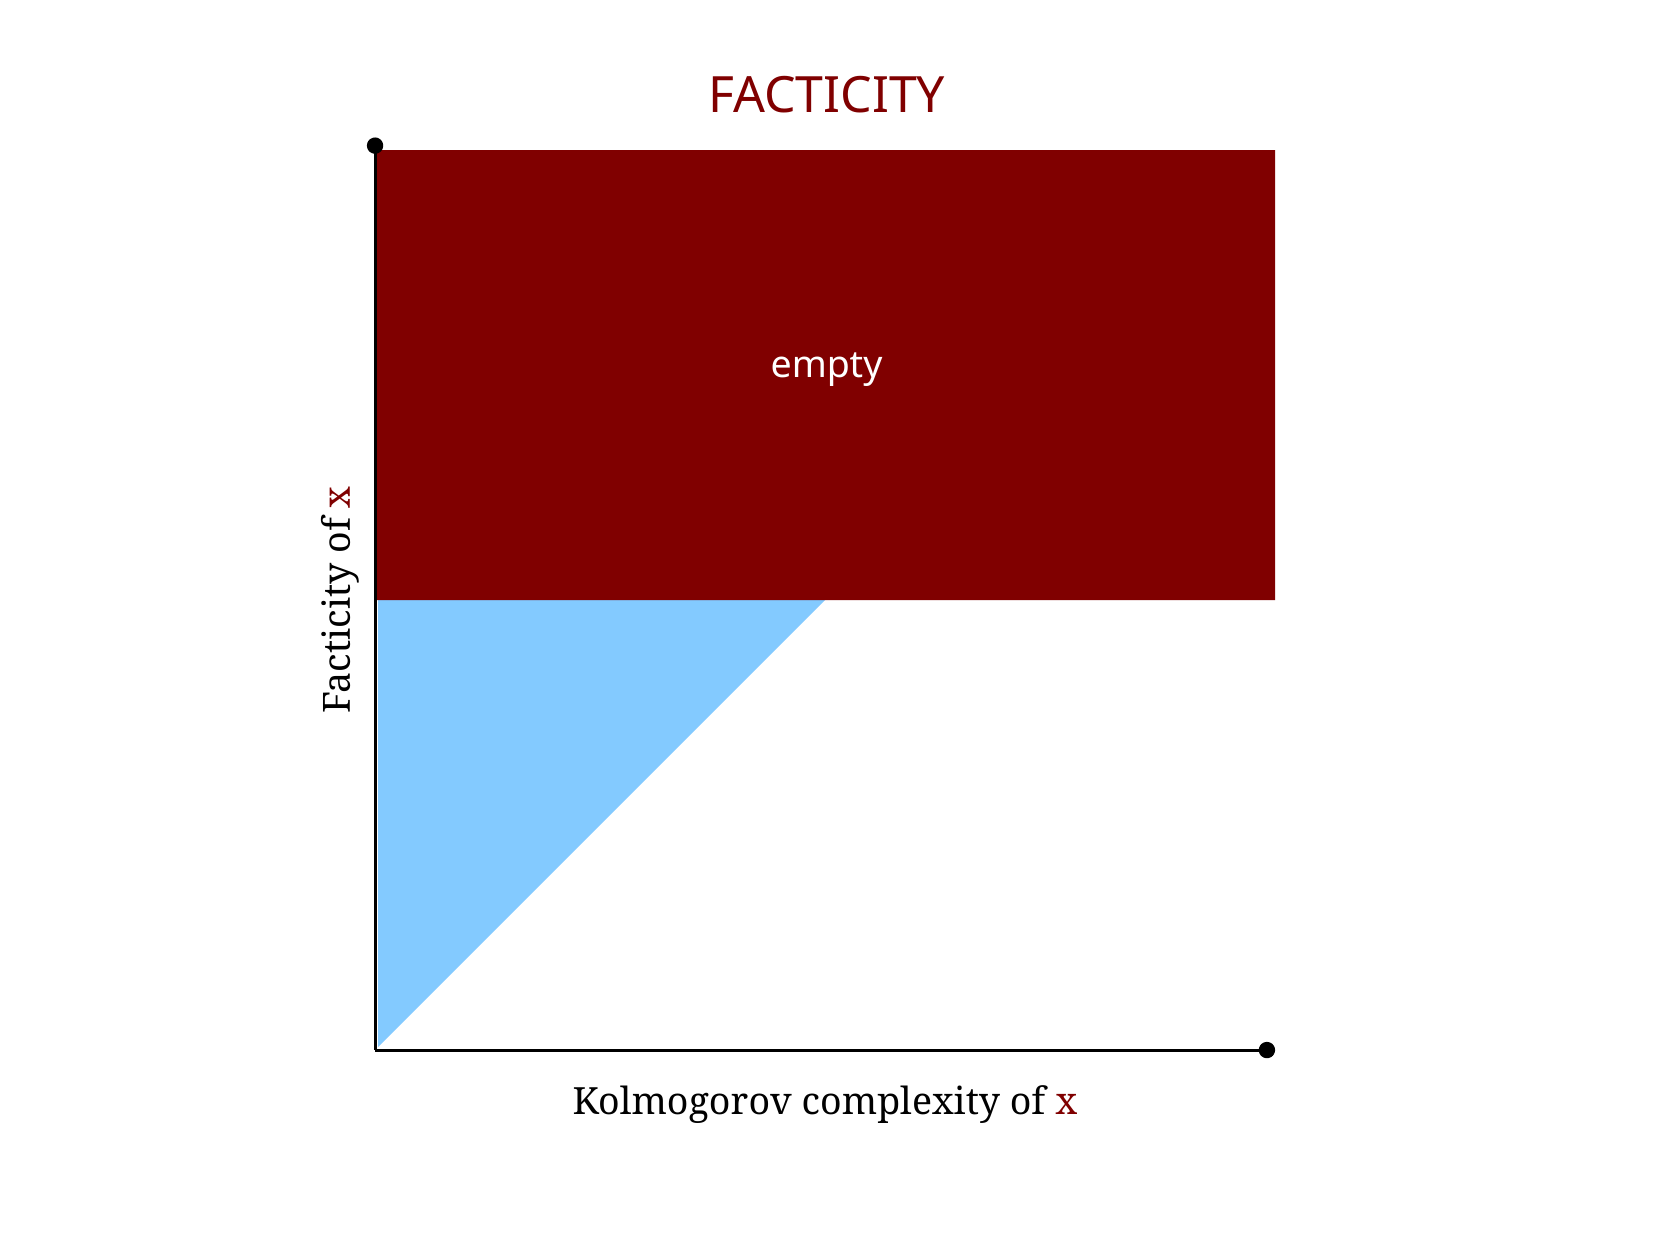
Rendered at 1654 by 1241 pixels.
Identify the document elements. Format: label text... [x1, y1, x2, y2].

text_box empty [378, 330, 1276, 393]
text_box Kolmogorov complexity of x [375, 1067, 1276, 1126]
text_box Facticity of x [302, 150, 361, 1051]
title FACTICITY [82, 64, 1571, 123]
text_box [377, 150, 1276, 1047]
